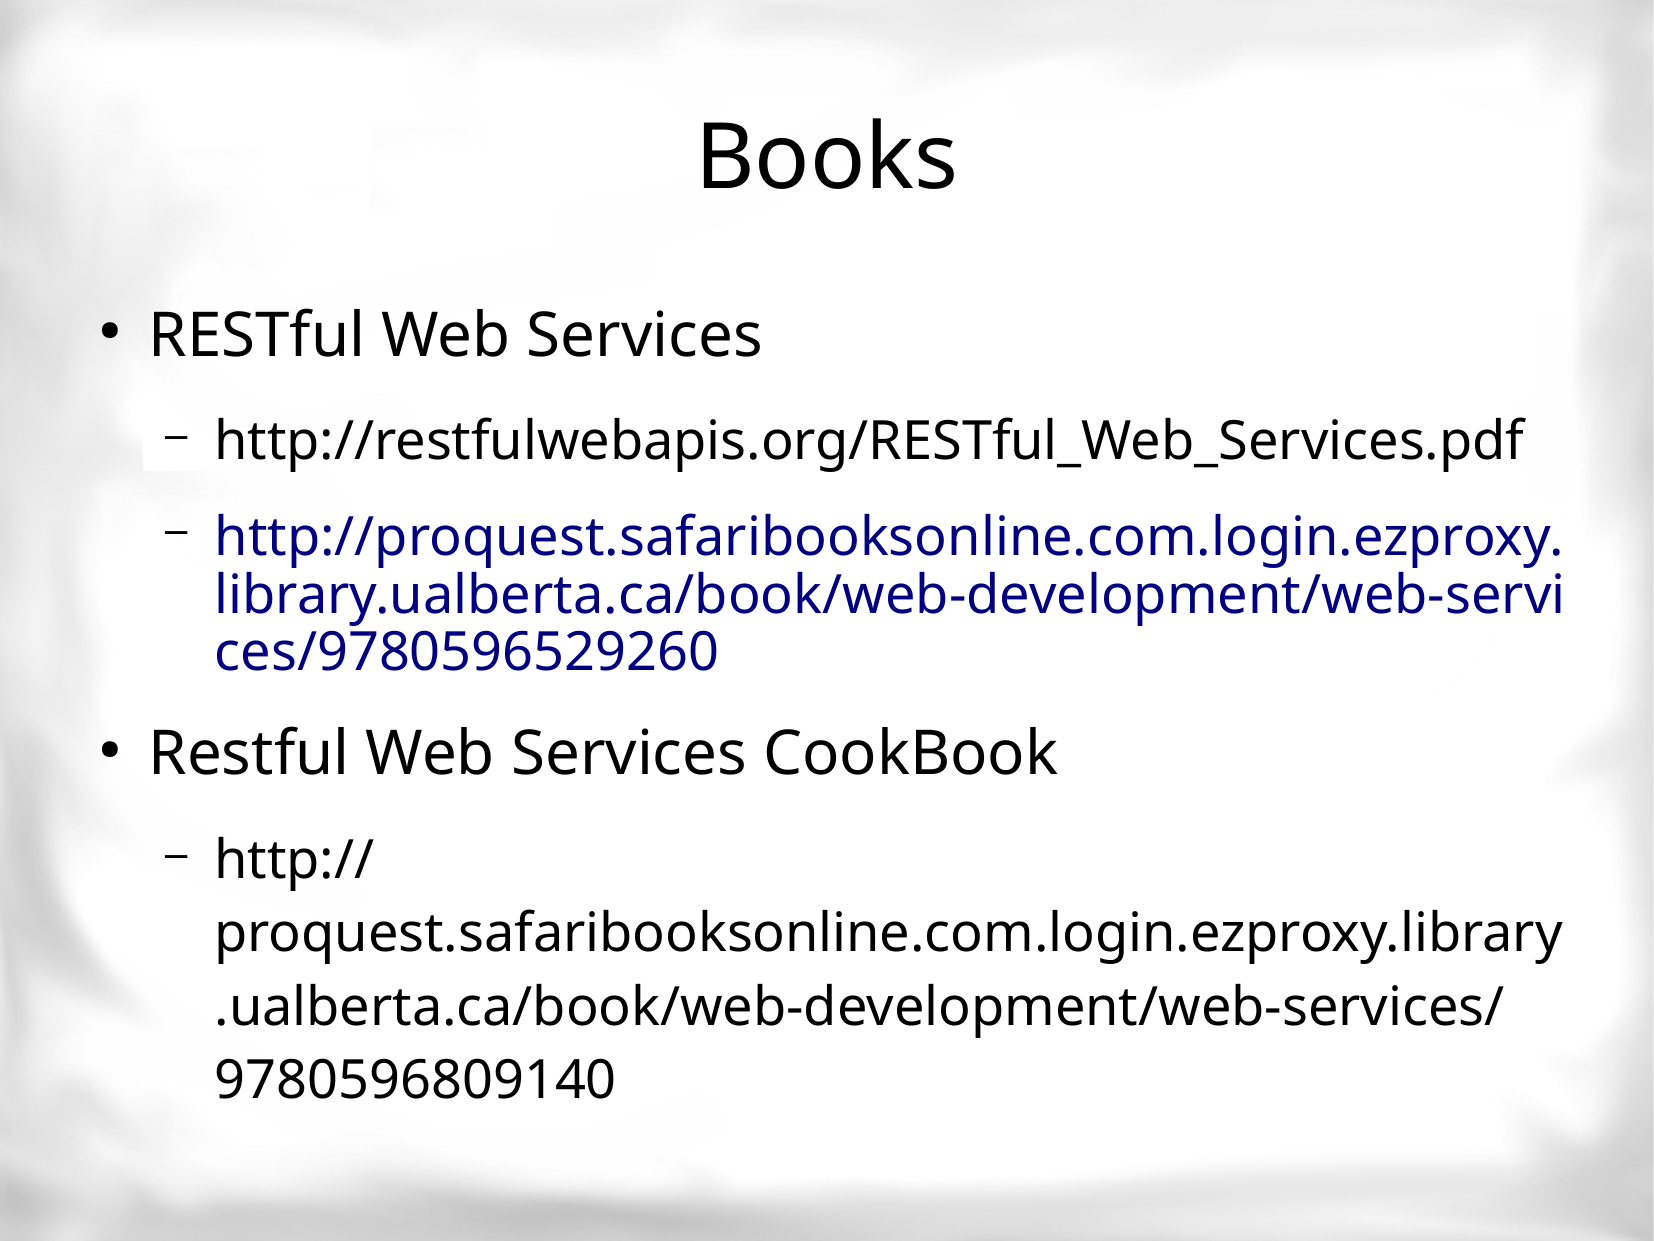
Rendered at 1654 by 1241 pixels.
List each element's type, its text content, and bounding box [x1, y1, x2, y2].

list RESTful Web Services http://restfulwebapis.org/RESTful_Web_Services.pdf http://proquest.safaribooksonline.com.login.ezproxy.library.ualberta.ca/book/web-development/web-services/9780596529260 Restful Web Services CookBook http://proquest.safaribooksonline.com.login.ezproxy.library.ualberta.ca/book/web-development/web-services/9780596809140 [82, 290, 1571, 1010]
title Books [82, 49, 1571, 257]
picture [0, 0, 1654, 1241]
